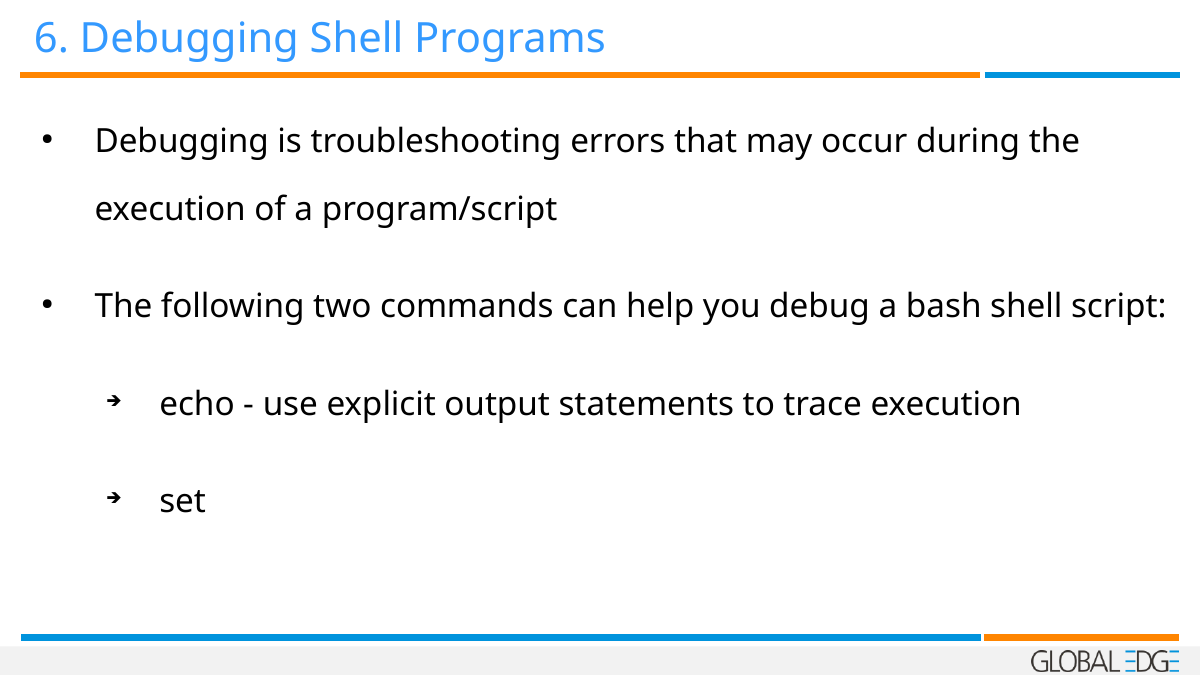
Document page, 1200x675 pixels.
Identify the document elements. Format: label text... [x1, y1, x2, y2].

picture [1031, 650, 1179, 672]
list Debugging is troubleshooting errors that may occur during the execution of a program/script The following two commands can help you debug a bash shell script: echo - use explicit output statements to trace execution set [23, 94, 1170, 615]
title 6. Debugging Shell Programs [12, 9, 1088, 63]
